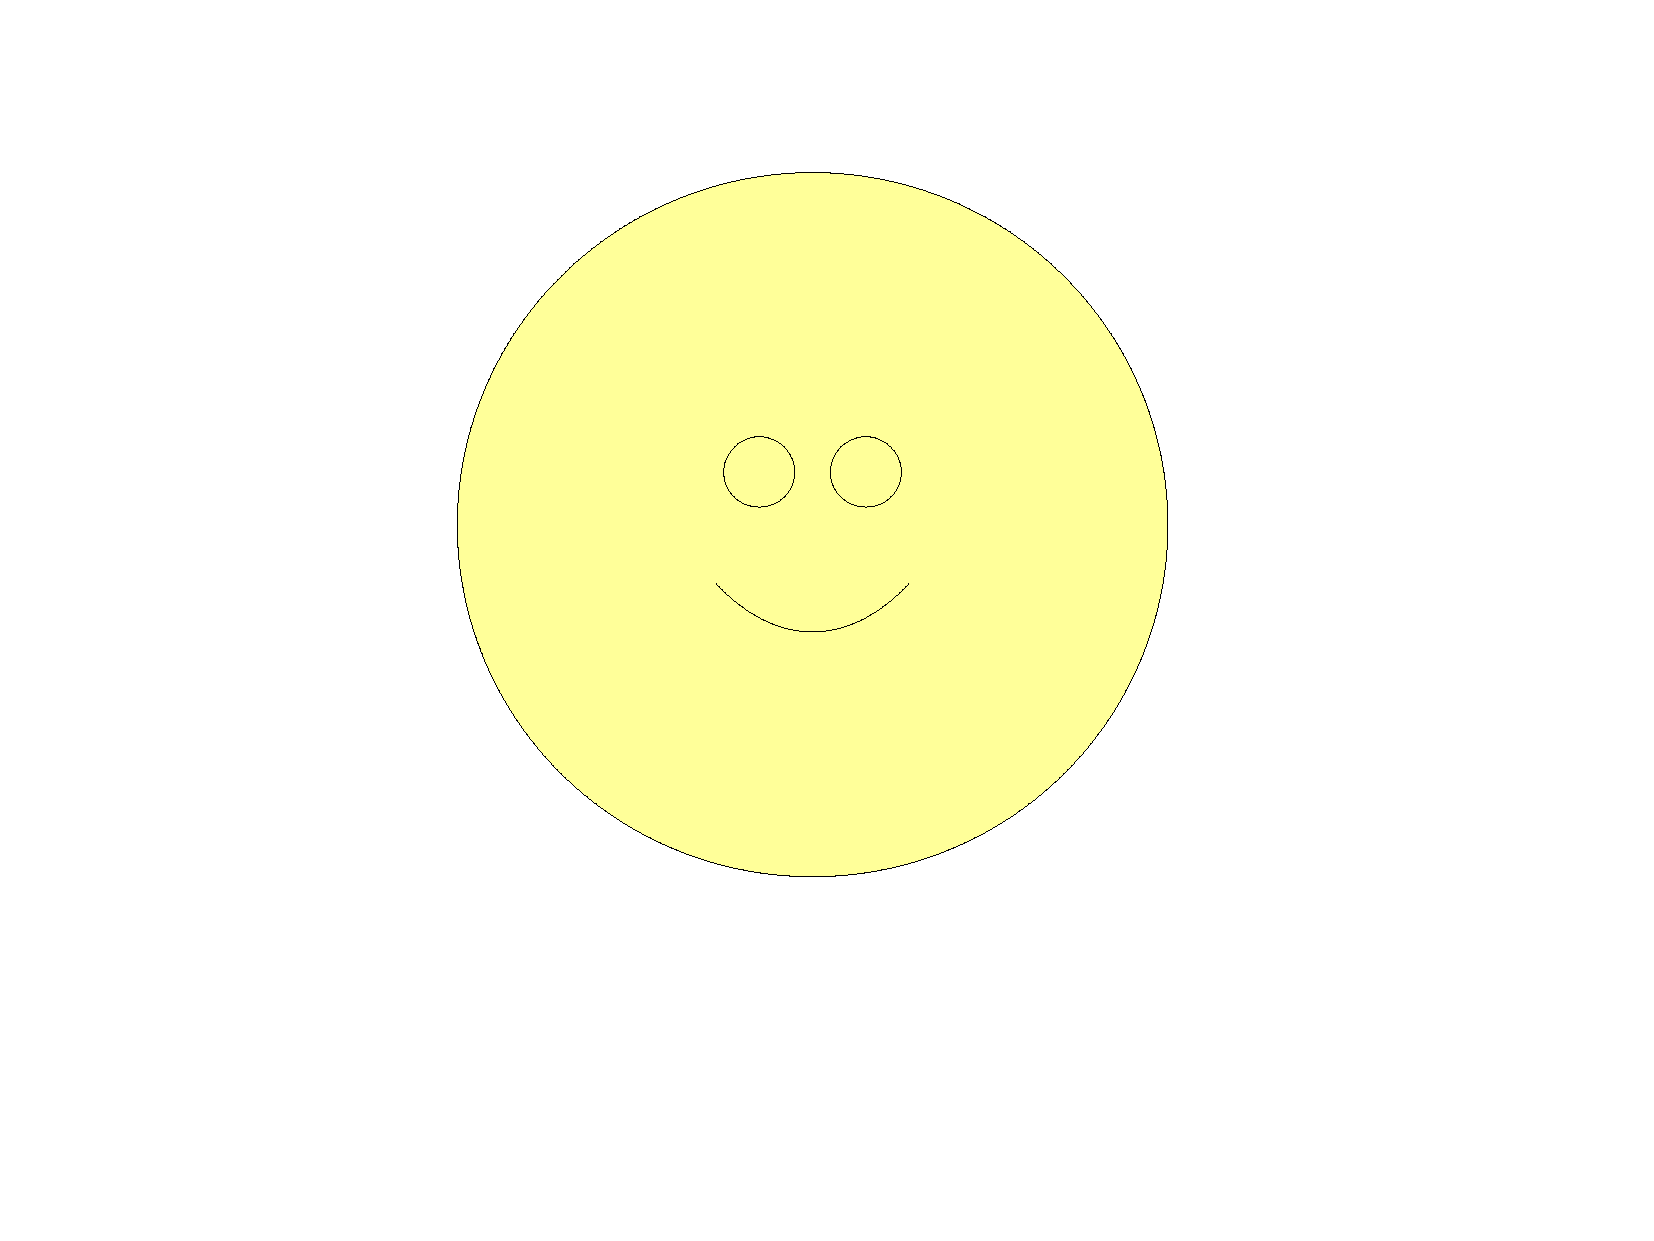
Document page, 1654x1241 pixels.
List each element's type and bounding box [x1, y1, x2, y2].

text_box [457, 172, 1168, 877]
